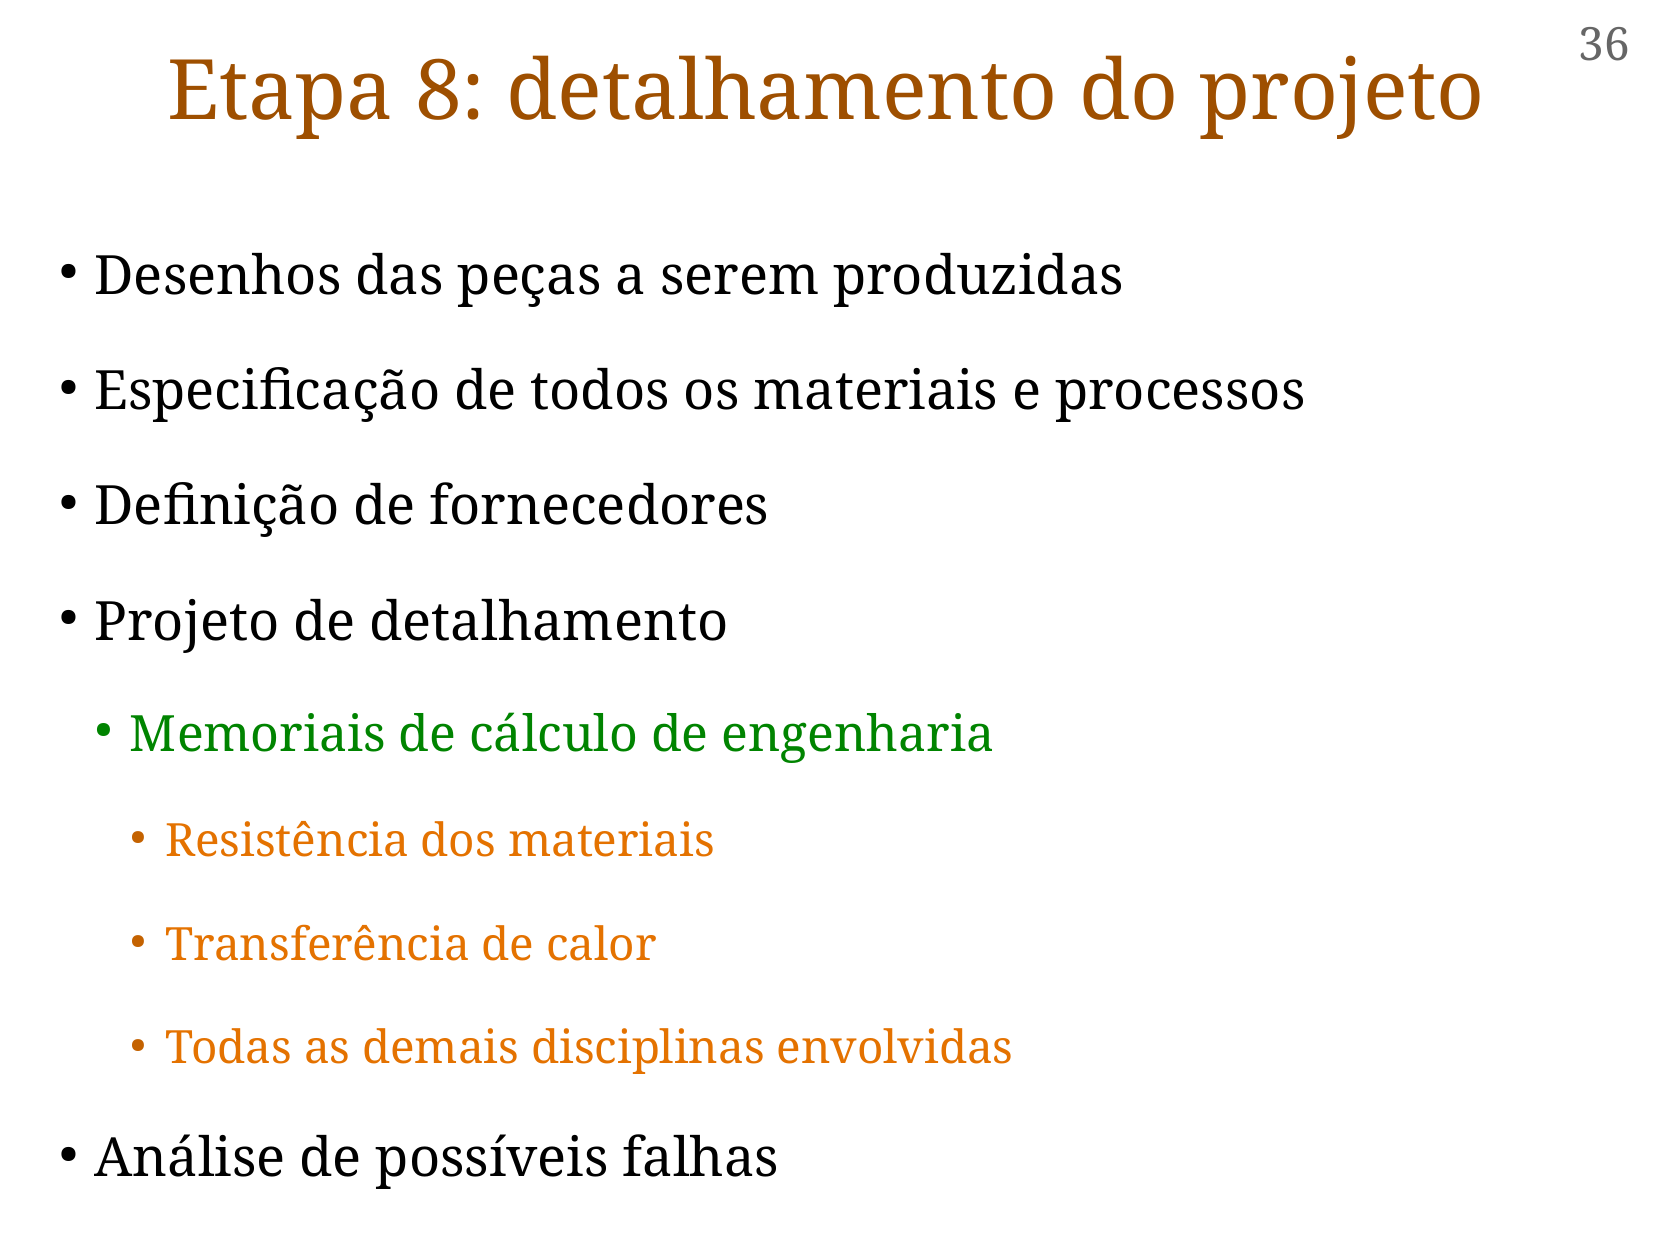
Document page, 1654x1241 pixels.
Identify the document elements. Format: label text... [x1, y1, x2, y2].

title Etapa 8: detalhamento do projeto [59, 29, 1595, 148]
list Desenhos das peças a serem produzidas Especificação de todos os materiais e processos Definição de fornecedores Projeto de detalhamento Memoriais de cálculo de engenharia Resistência dos materiais Transferência de calor Todas as demais disciplinas envolvidas Análise de possíveis falhas [59, 236, 1595, 1211]
